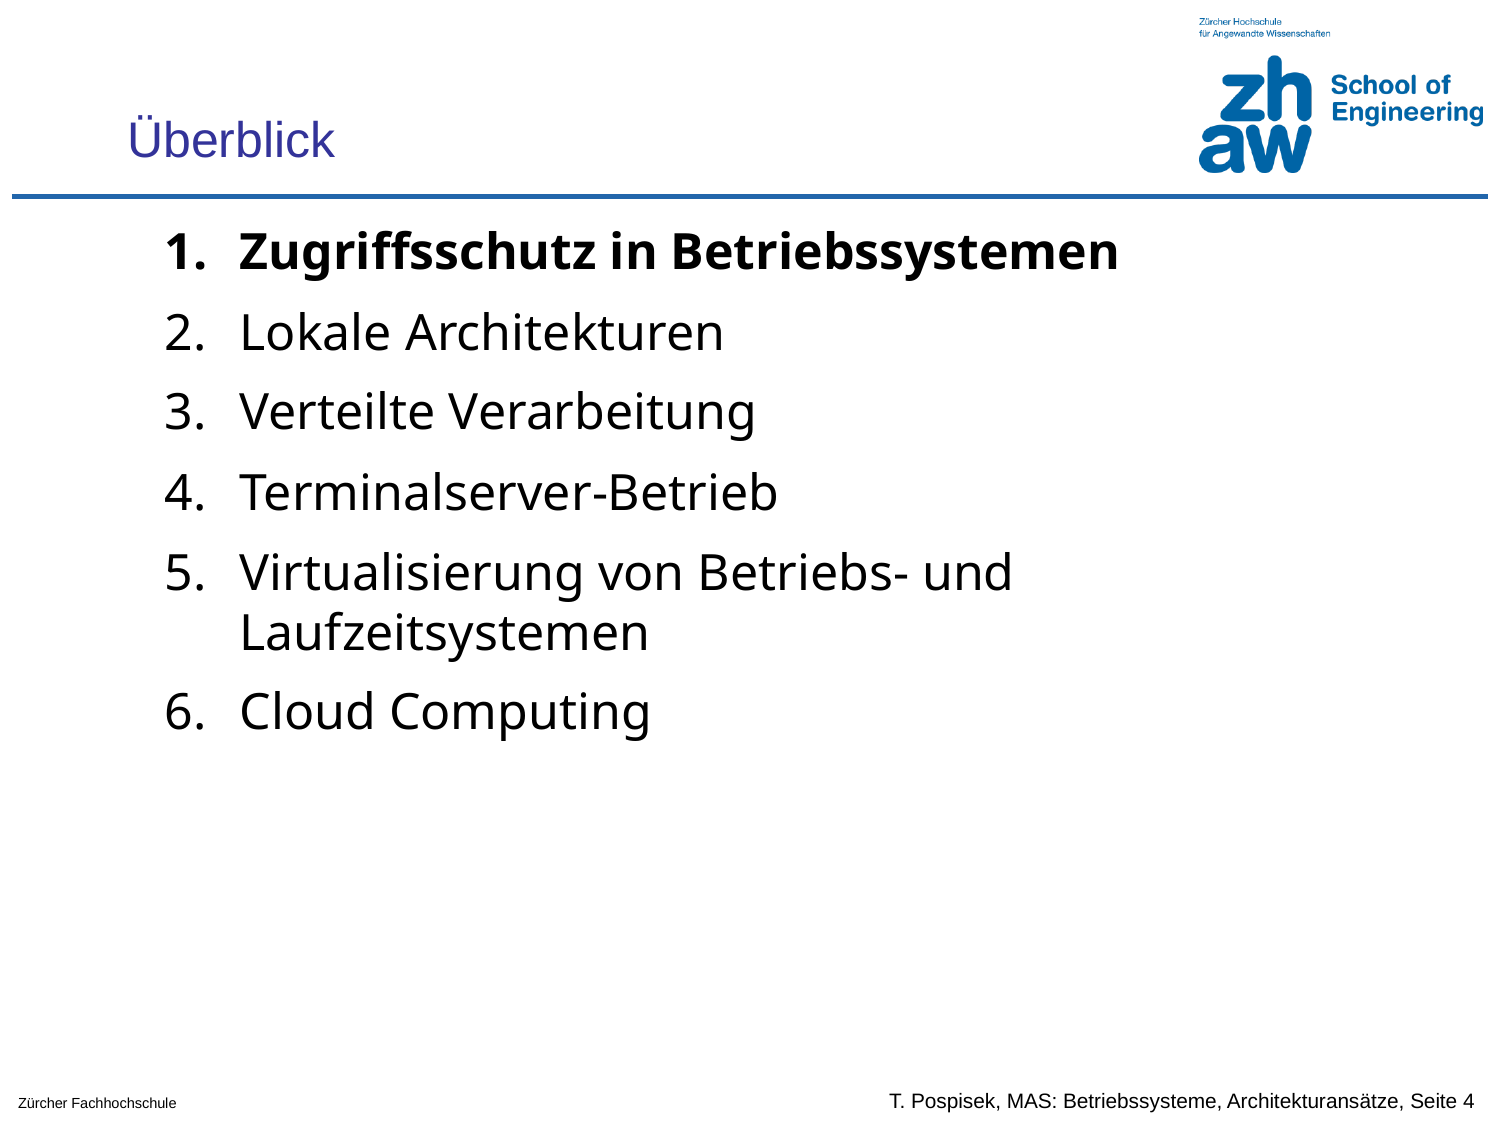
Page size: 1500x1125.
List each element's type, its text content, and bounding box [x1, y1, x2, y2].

title Überblick [112, 50, 1391, 175]
text_box Zugriffsschutz in Betriebssystemen Lokale Architekturen Verteilte Verarbeitung Terminalserver-Betrieb Virtualisierung von Betriebs- und Laufzeitsystemen Cloud Computing [150, 212, 1388, 988]
picture [1199, 18, 1483, 173]
